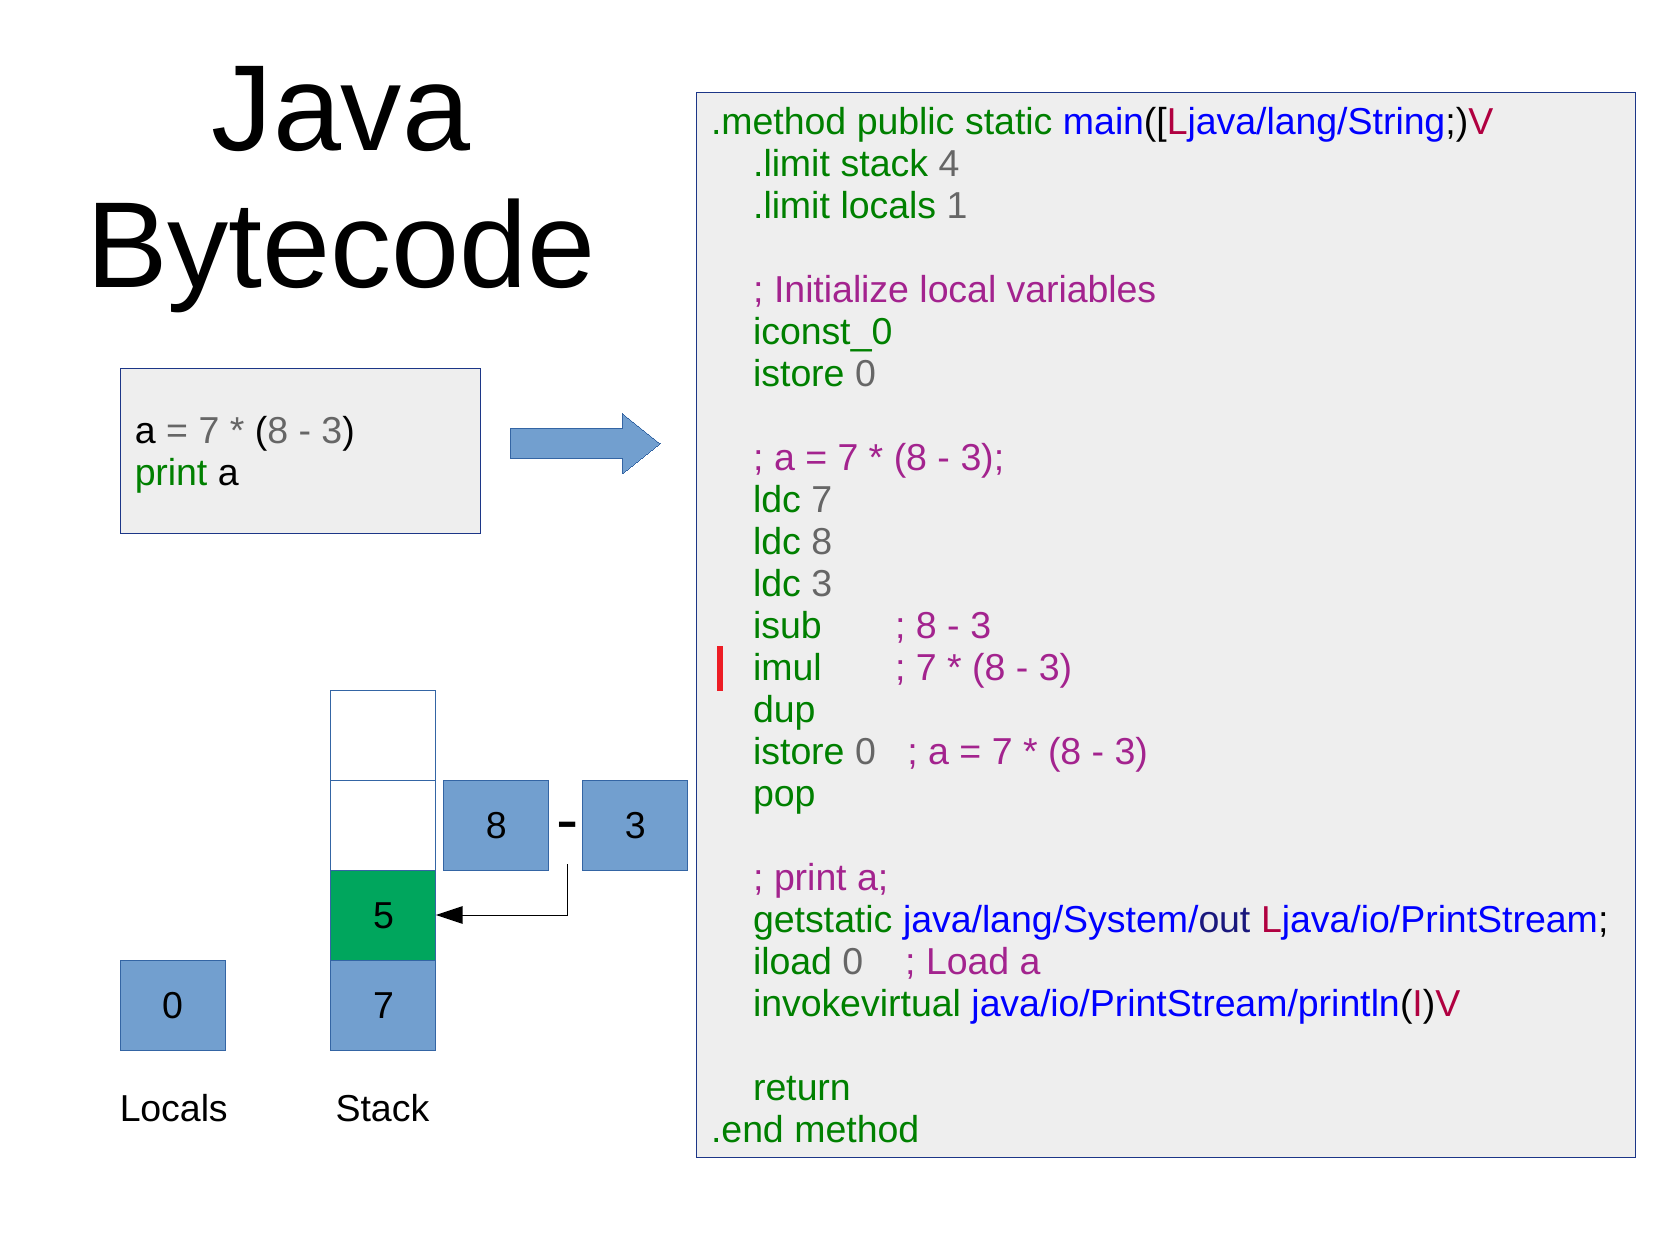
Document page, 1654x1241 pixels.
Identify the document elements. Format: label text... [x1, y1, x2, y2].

title Java Bytecode [0, 39, 683, 314]
text_box - [537, 774, 598, 864]
text_box 8 [443, 780, 549, 871]
text_box 7 [330, 961, 436, 1051]
text_box 3 [582, 780, 688, 871]
text_box .method public static main([Ljava/lang/String;)V .limit stack 4 .limit locals 1 ; Initialize local variables iconst_0 istore 0 ; a = 7 * (8 - 3); ldc 7 ldc 8 ldc 3 isub ; 8 - 3 imul ; 7 * (8 - 3) dup istore 0 ; a = 7 * (8 - 3) pop ; print a; getstatic java/lang/System/out Ljava/io/PrintStream; iload 0 ; Load a invokevirtual java/io/PrintStream/println(I)V return .end method [696, 92, 1636, 1158]
text_box Locals [105, 1080, 256, 1137]
text_box Stack [320, 1080, 471, 1137]
text_box 5 [330, 870, 436, 961]
text_box [330, 690, 436, 870]
text_box [510, 413, 661, 474]
text_box 0 [120, 960, 226, 1051]
text_box a = 7 * (8 - 3) print a [120, 368, 481, 534]
